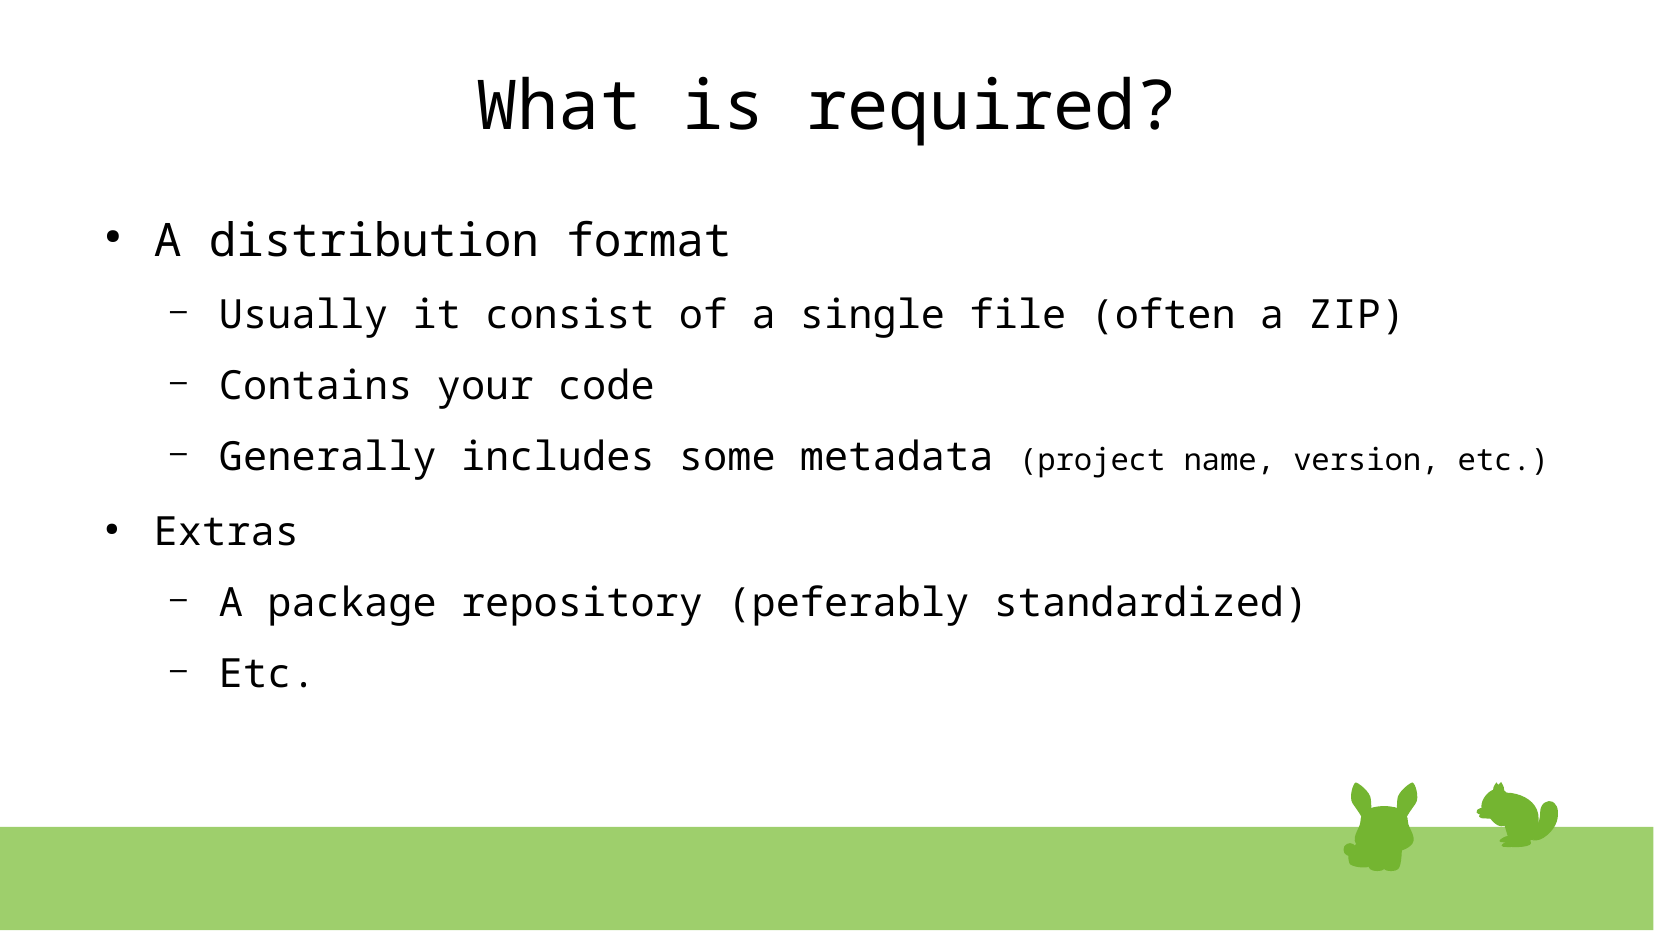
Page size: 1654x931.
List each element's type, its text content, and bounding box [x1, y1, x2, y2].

list A distribution format Usually it consist of a single file (often a ZIP) Contains your code Generally includes some metadata (project name, version, etc.) Extras A package repository (peferably standardized) Etc. [88, 206, 1565, 739]
title What is required? [88, 29, 1565, 178]
